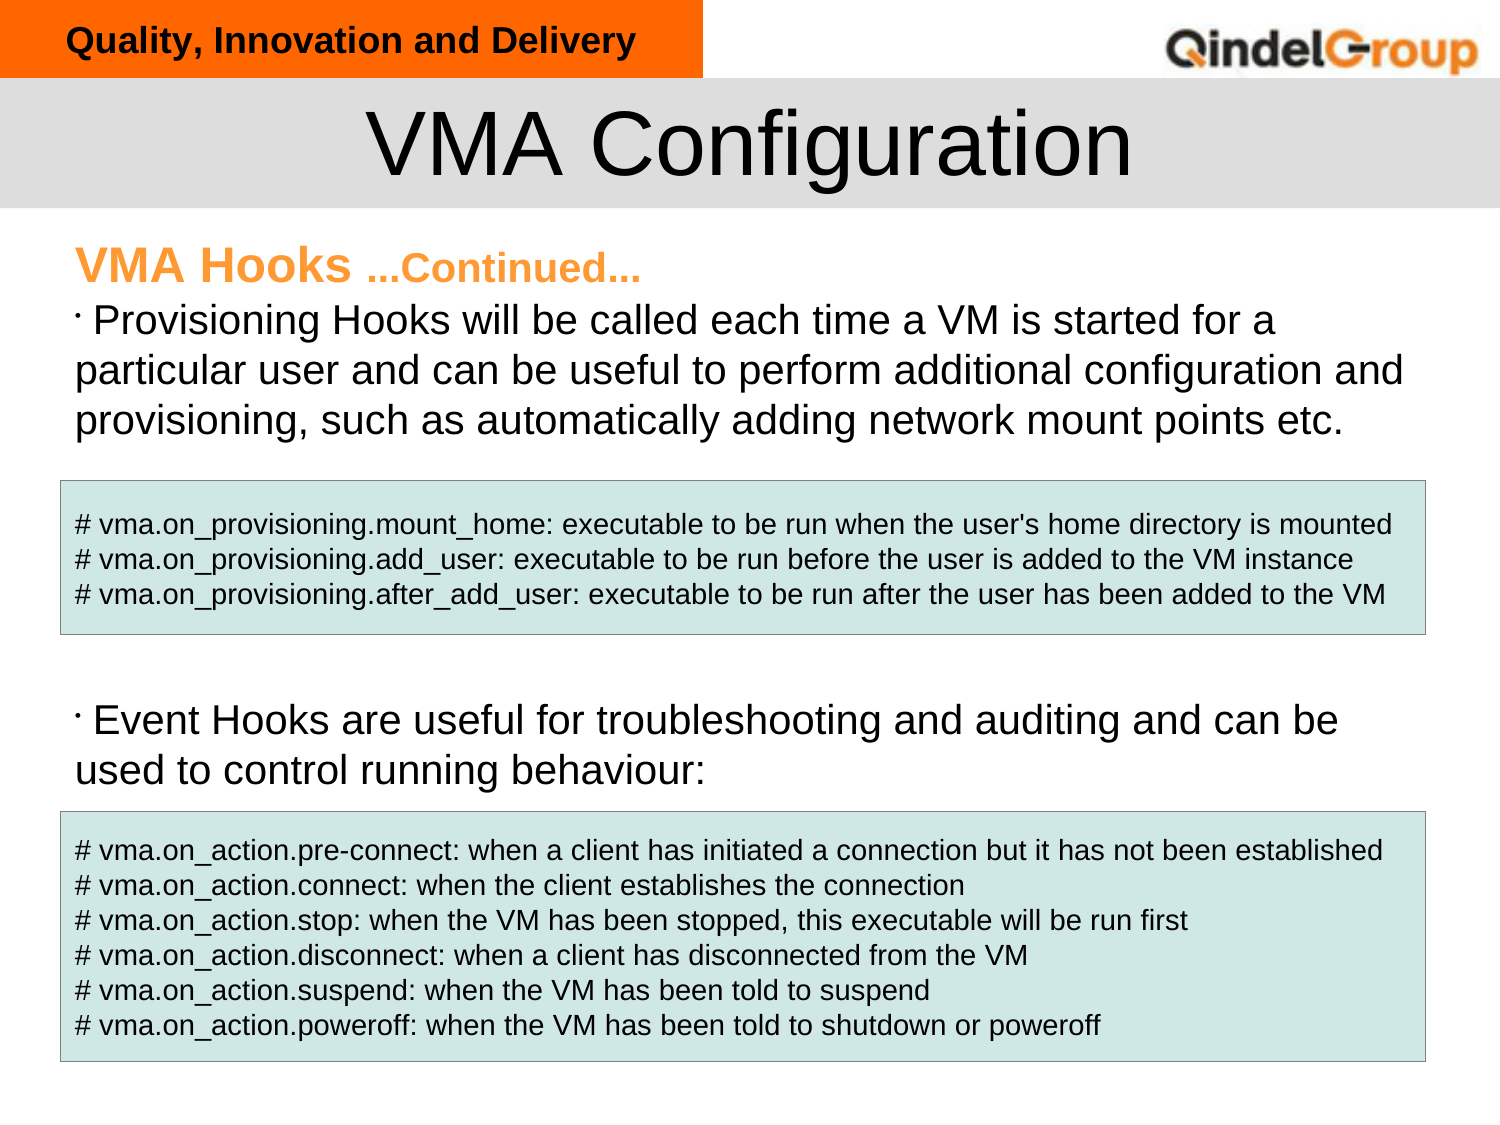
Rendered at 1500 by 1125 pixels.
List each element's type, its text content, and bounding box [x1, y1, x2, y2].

title VMA Configuration [75, 45, 1426, 224]
text_box # vma.on_provisioning.mount_home: executable to be run when the user's home directory is mounted # vma.on_provisioning.add_user: executable to be run before the user is added to the VM instance # vma.on_provisioning.after_add_user: executable to be run after the user has been added to the VM [60, 480, 1426, 635]
picture [1163, 23, 1481, 78]
text_box # vma.on_action.pre-connect: when a client has initiated a connection but it has not been established # vma.on_action.connect: when the client establishes the connection # vma.on_action.stop: when the VM has been stopped, this executable will be run first # vma.on_action.disconnect: when a client has disconnected from the VM # vma.on_action.suspend: when the VM has been told to suspend # vma.on_action.poweroff: when the VM has been told to shutdown or poweroff [60, 811, 1426, 1062]
text_box VMA Hooks ...Continued... Provisioning Hooks will be called each time a VM is started for a particular user and can be useful to perform additional configuration and provisioning, such as automatically adding network mount points etc. Event Hooks are useful for troubleshooting and auditing and can be used to control running behaviour: [60, 224, 1426, 480]
text_box VMA Hooks ...Continued... Provisioning Hooks will be called each time a VM is started for a particular user and can be useful to perform additional configuration and provisioning, such as automatically adding network mount points etc. Event Hooks are useful for troubleshooting and auditing and can be used to control running behaviour: [60, 635, 1426, 801]
